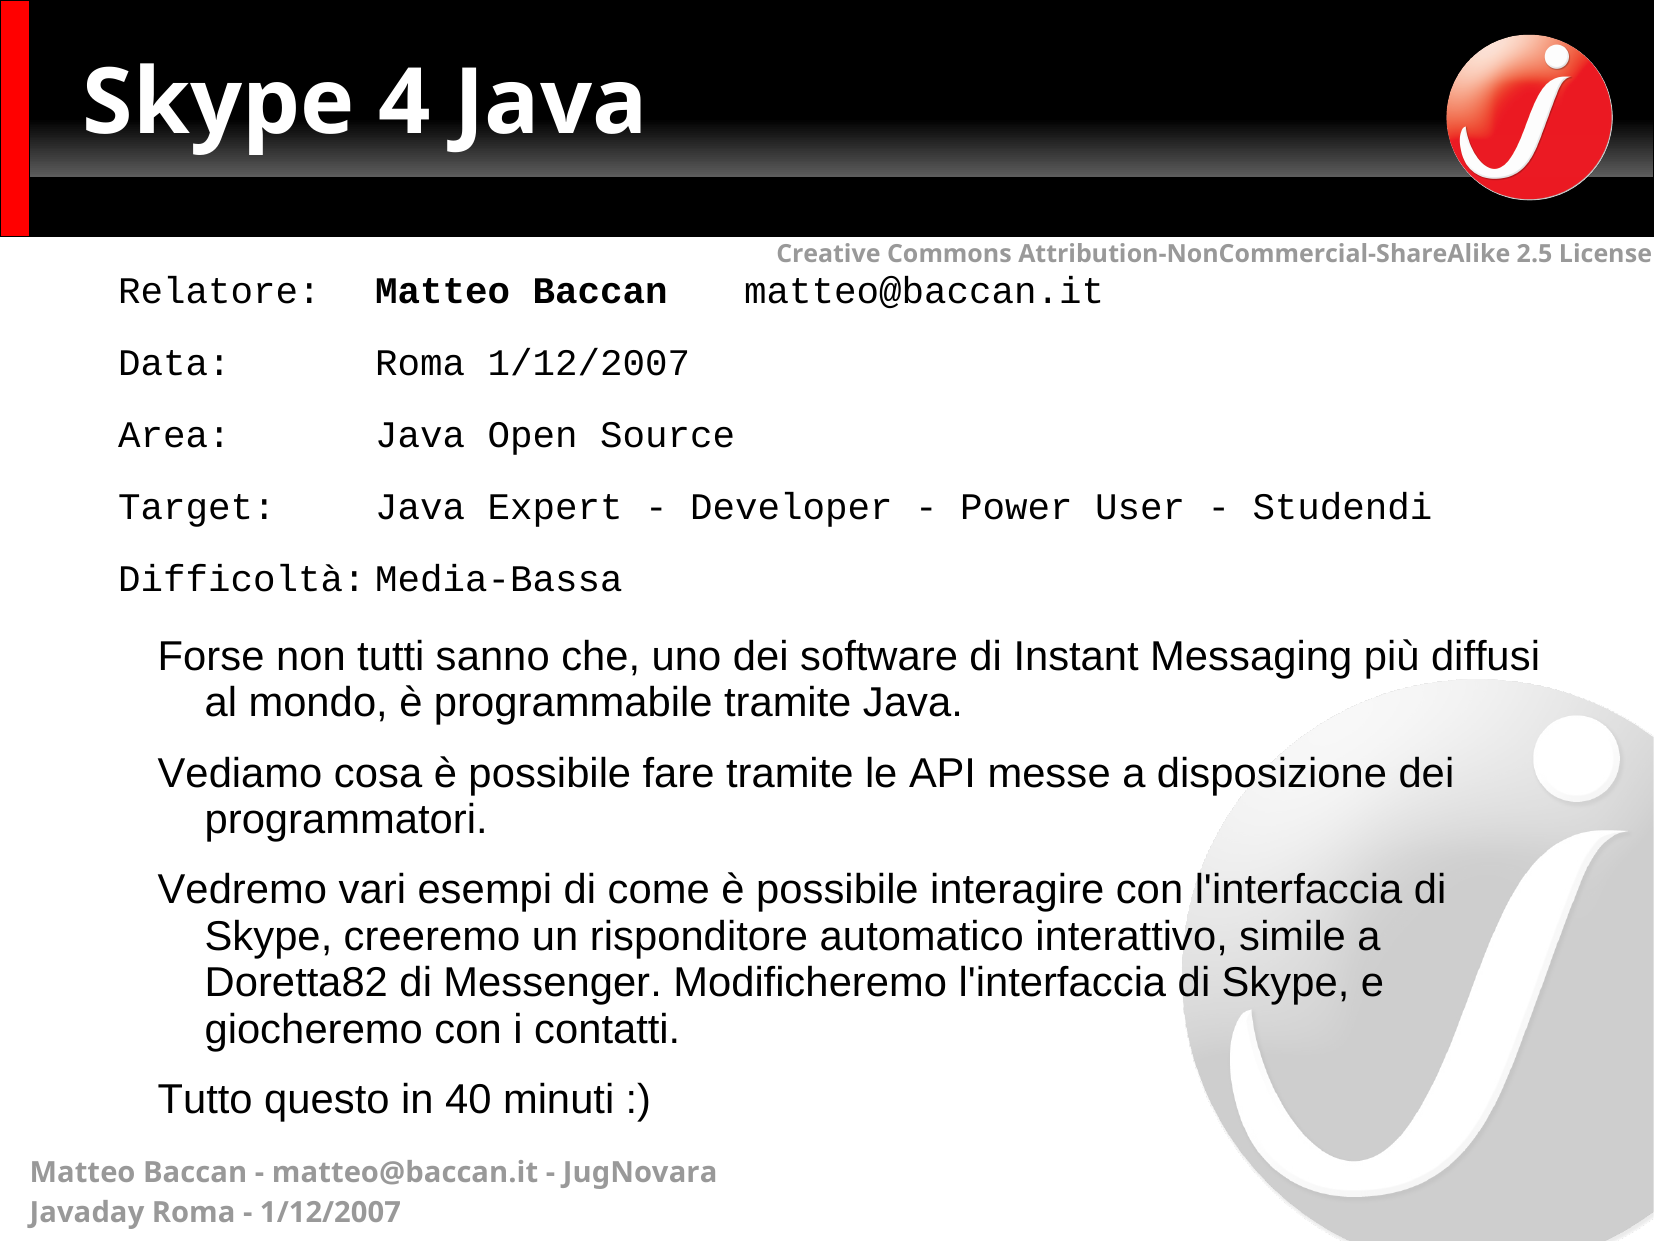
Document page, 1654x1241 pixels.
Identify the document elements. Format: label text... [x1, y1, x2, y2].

title Skype 4 Java [82, 43, 1571, 154]
text_box [627, 219, 1188, 272]
picture [1181, 679, 1654, 1241]
list Relatore: Matteo Baccan matteo@baccan.it Data: Roma 1/12/2007 Area: Java Open Source Target: Java Expert - Developer - Power User - Studendi Difficoltà: Media-Bassa Forse non tutti sanno che, uno dei software di Instant Messaging più diffusi al mondo, è programmabile tramite Java. Vediamo cosa è possibile fare tramite le API messe a disposizione dei programmatori. Vedremo vari esempi di come è possibile interagire con l'interfaccia di Skype, creeremo un risponditore automatico interattivo, simile a Doretta82 di Messenger. Modificheremo l'interfaccia di Skype, e giocheremo con i contatti. Tutto questo in 40 minuti :) [82, 272, 1571, 1122]
picture [1434, 28, 1625, 207]
